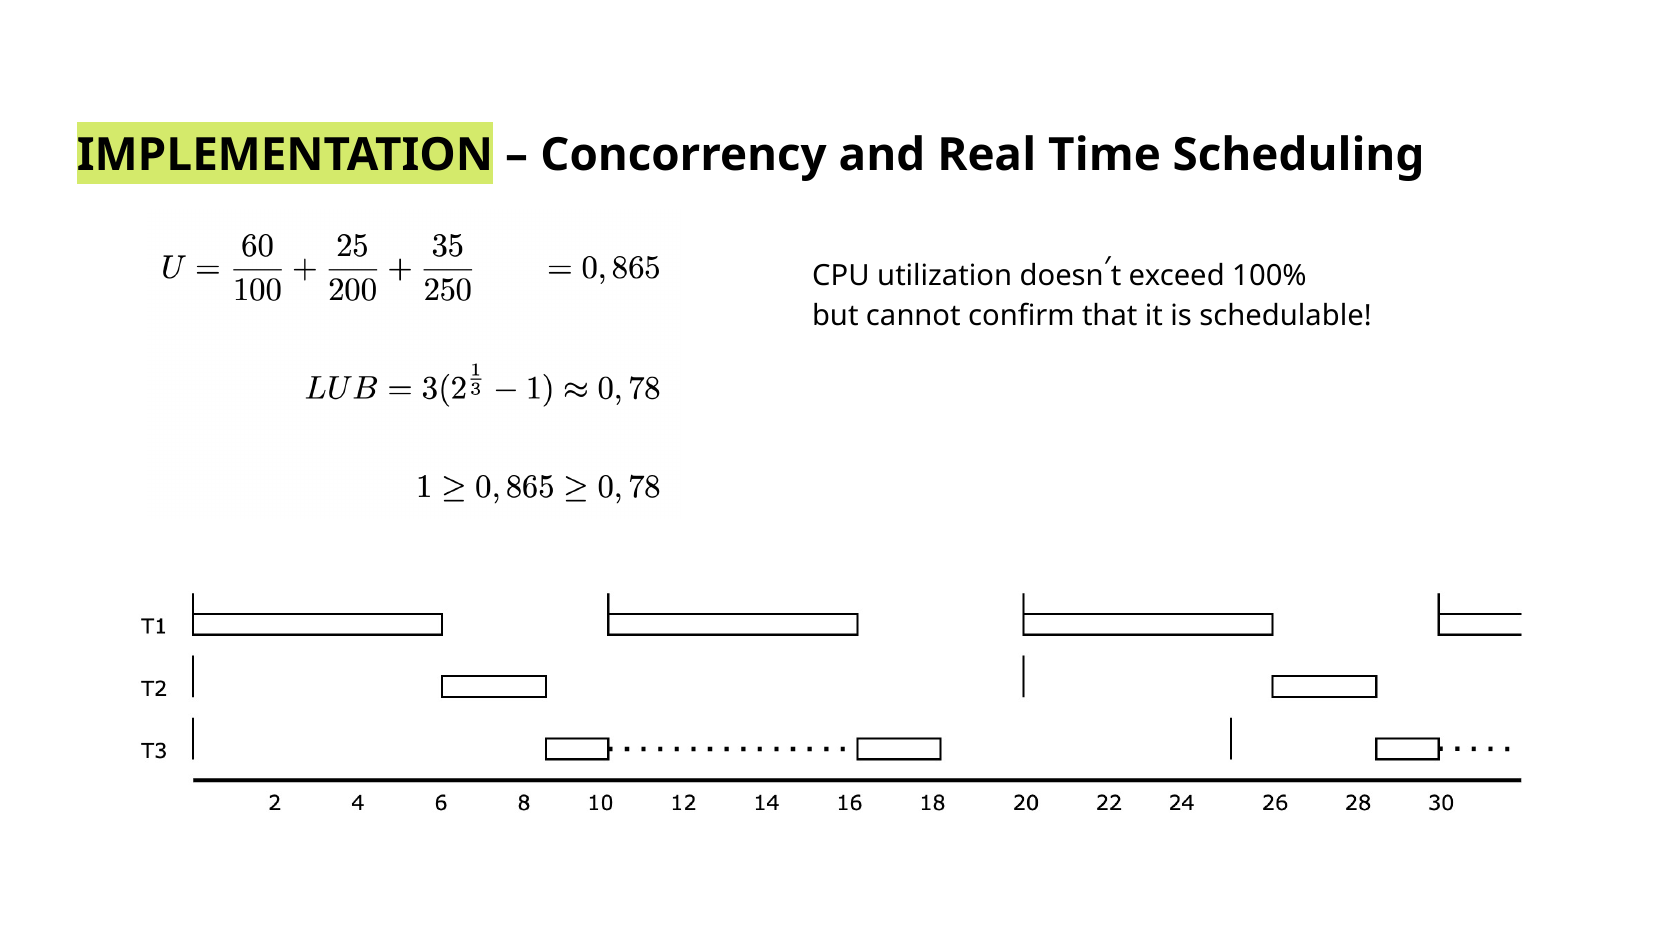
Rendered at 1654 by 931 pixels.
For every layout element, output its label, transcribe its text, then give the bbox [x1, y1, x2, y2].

picture [88, 209, 1595, 866]
title IMPLEMENTATION – Concorrency and Real Time Scheduling [76, 99, 1565, 207]
text_box CPU utilization doesn′t exceed 100% but cannot confirm that it is schedulable! [797, 238, 1565, 467]
